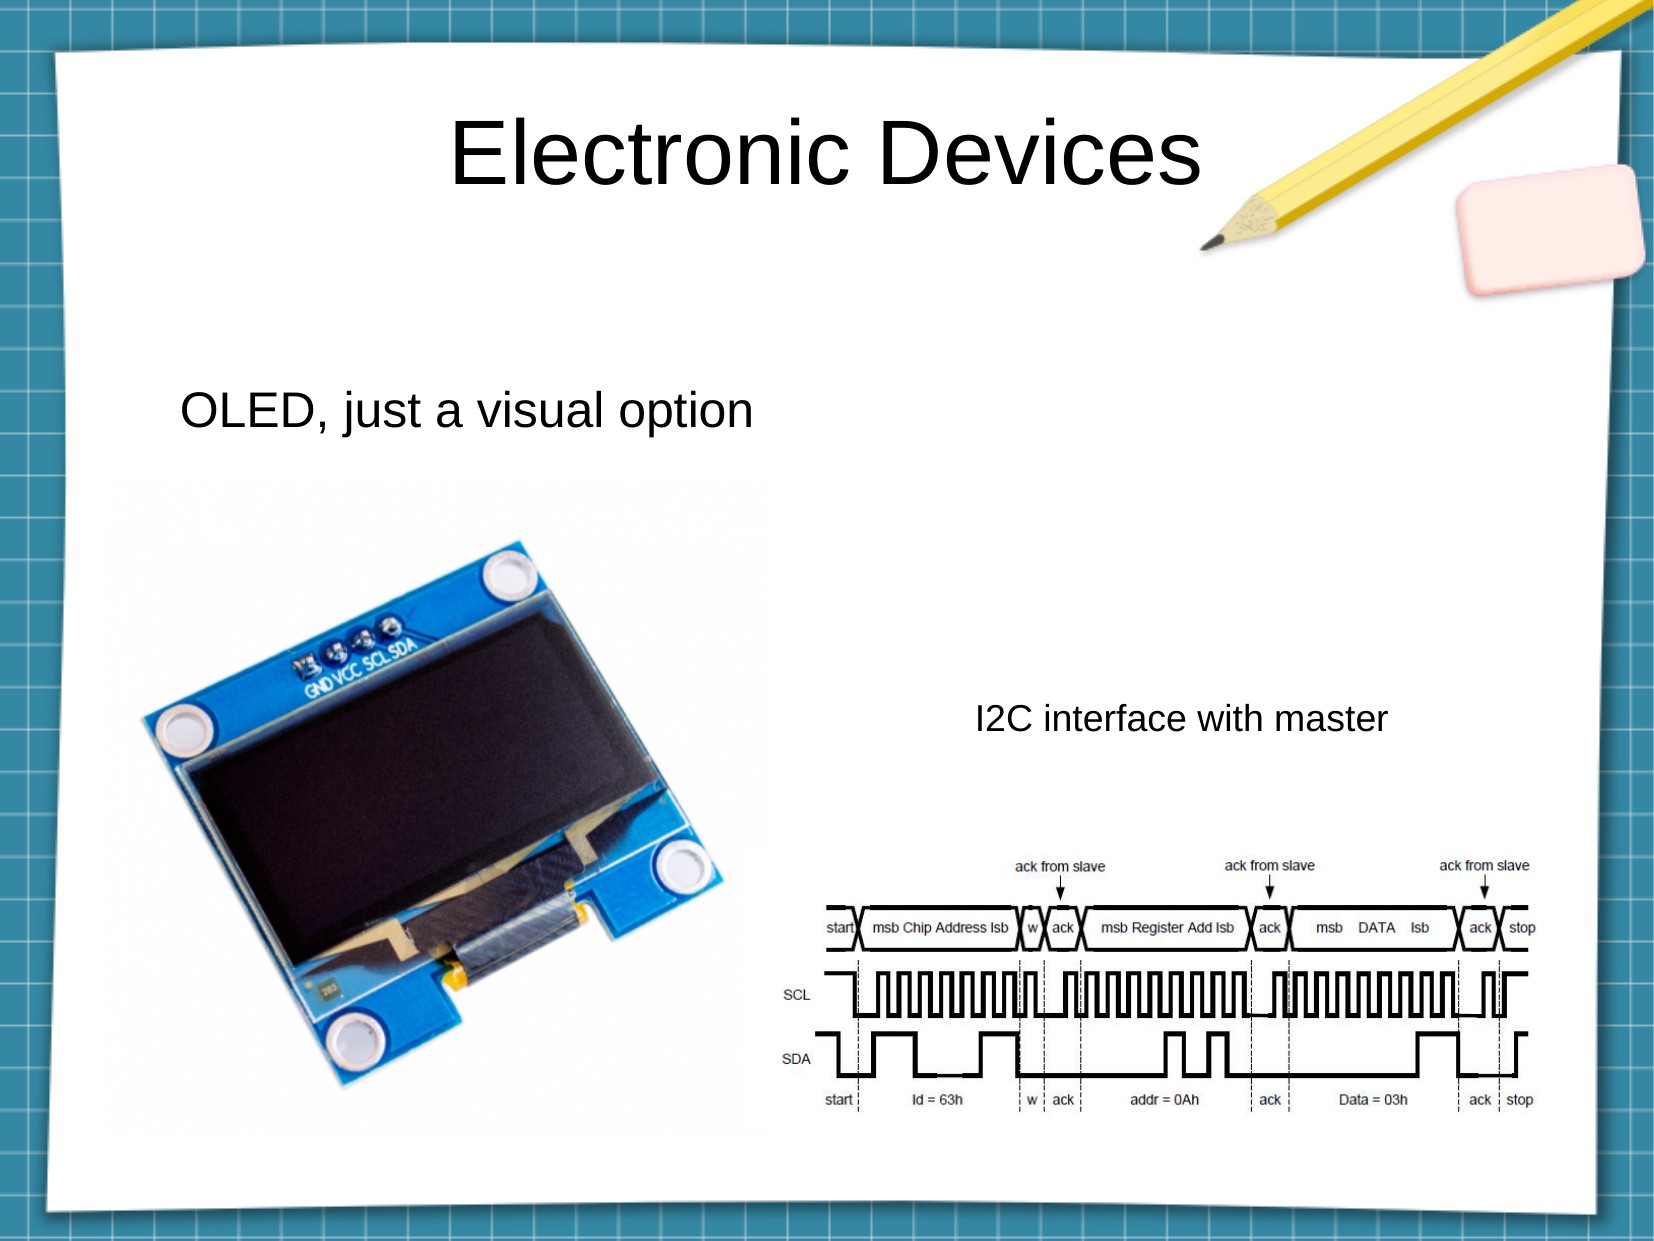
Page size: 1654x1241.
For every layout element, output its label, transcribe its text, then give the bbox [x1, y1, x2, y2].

title Electronic Devices [82, 49, 1571, 257]
text_box OLED, just a visual option [165, 375, 1096, 446]
picture [0, 0, 1654, 1241]
text_box I2C interface with master [960, 690, 1501, 789]
